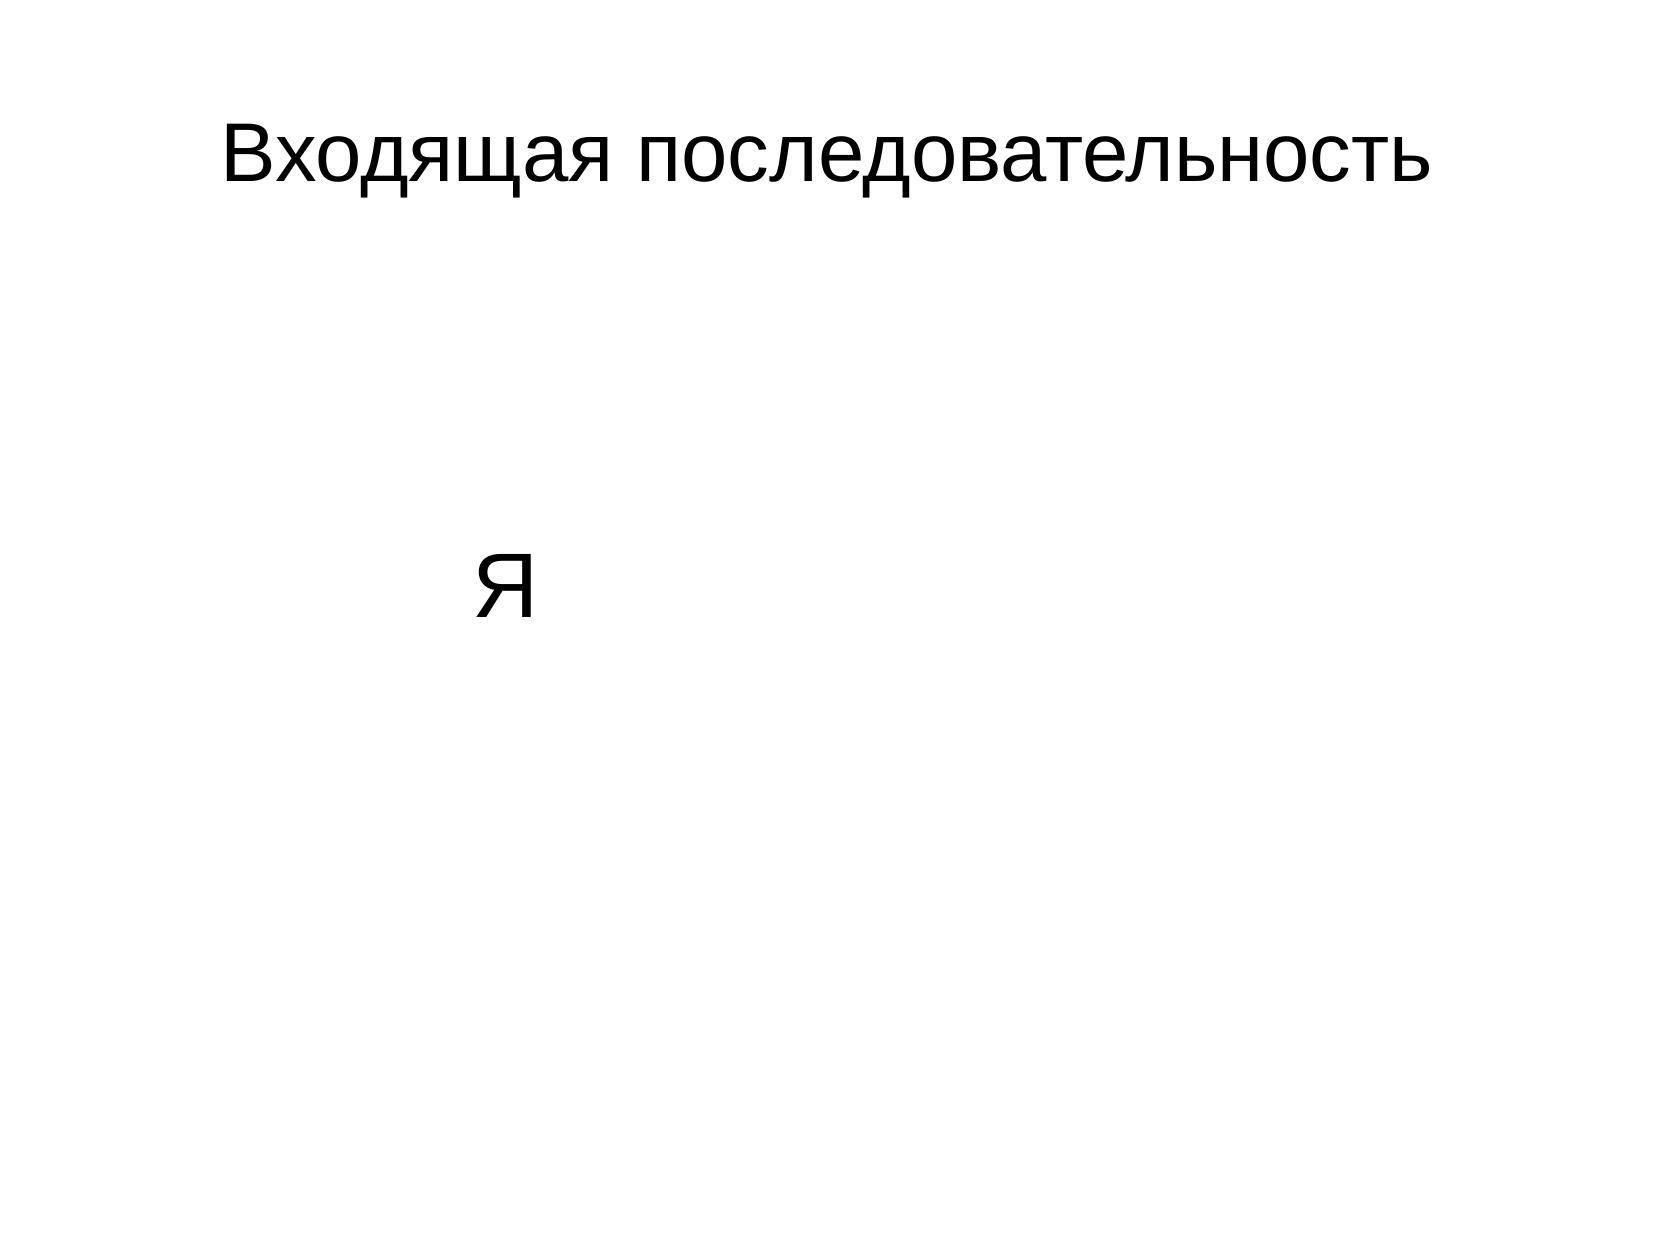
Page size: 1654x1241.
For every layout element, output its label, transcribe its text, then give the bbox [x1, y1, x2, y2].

text_box Я [457, 527, 1306, 646]
title Входящая последовательность [82, 16, 1571, 290]
